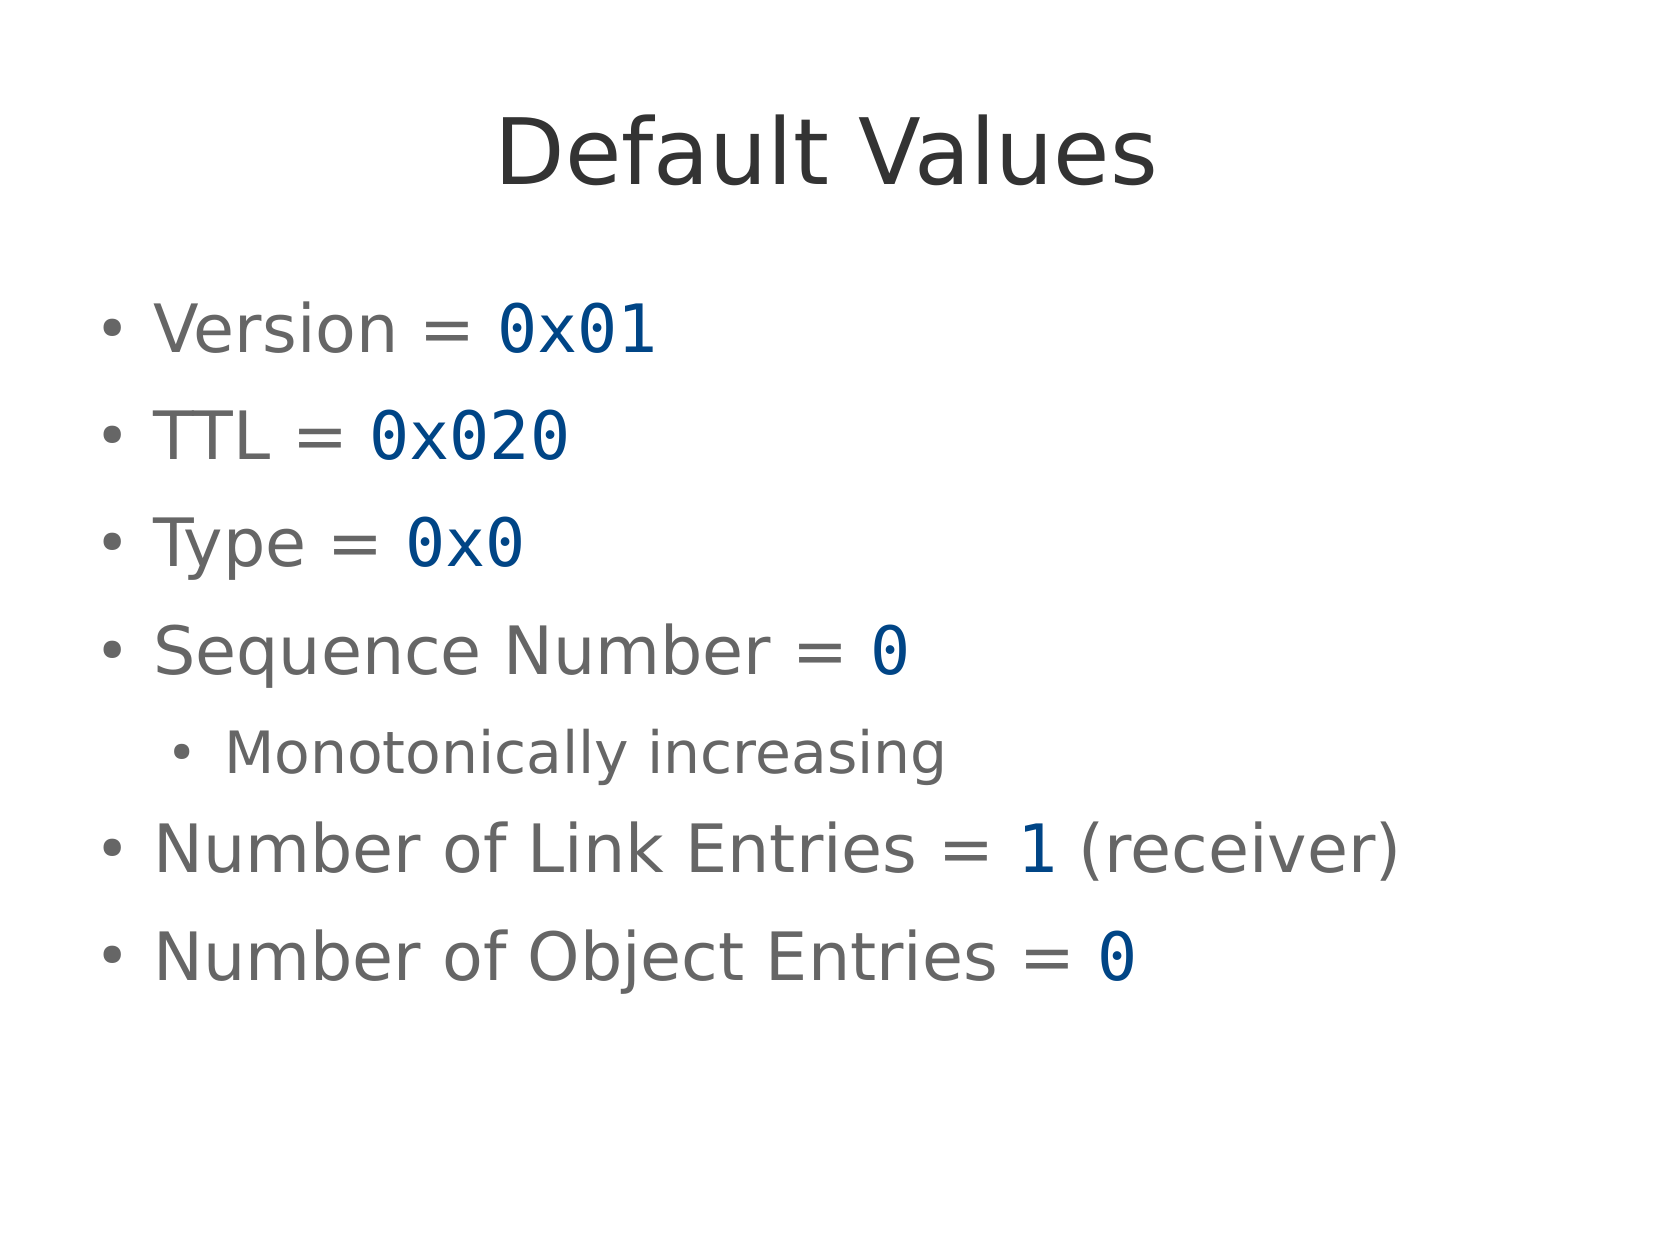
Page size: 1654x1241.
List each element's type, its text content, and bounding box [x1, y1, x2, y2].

list Version = 0x01 TTL = 0x020 Type = 0x0 Sequence Number = 0 Monotonically increasing Number of Link Entries = 1 (receiver) Number of Object Entries = 0 [82, 290, 1571, 1109]
title Default Values [82, 56, 1571, 250]
